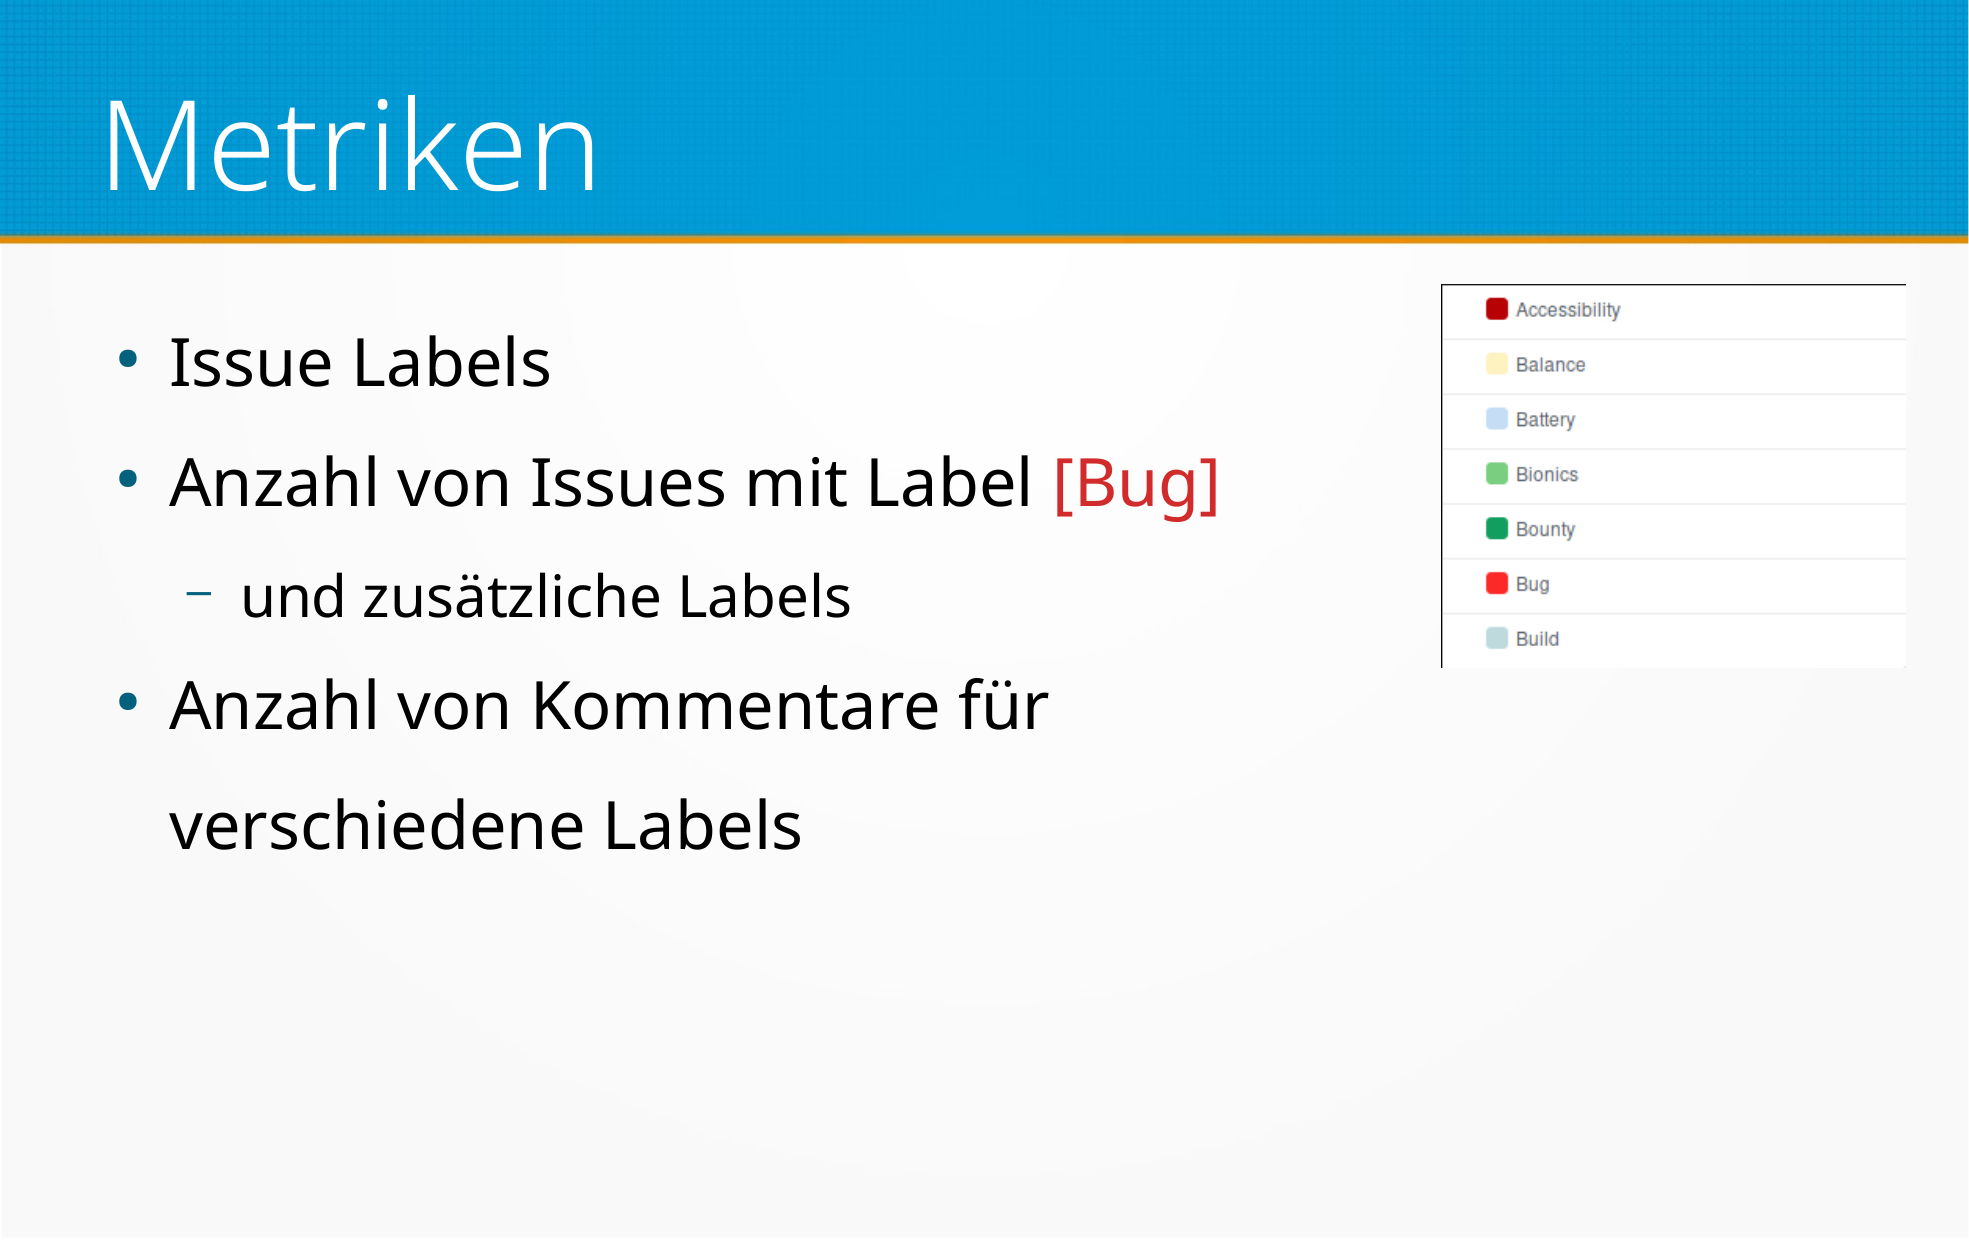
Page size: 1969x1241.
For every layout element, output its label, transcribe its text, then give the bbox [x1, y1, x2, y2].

title Metriken [98, 19, 1870, 227]
picture [0, 233, 1969, 1241]
list Issue Labels Anzahl von Issues mit Label [Bug] und zusätzliche Labels Anzahl von Kommentare für verschiedene Labels [98, 315, 1861, 1081]
